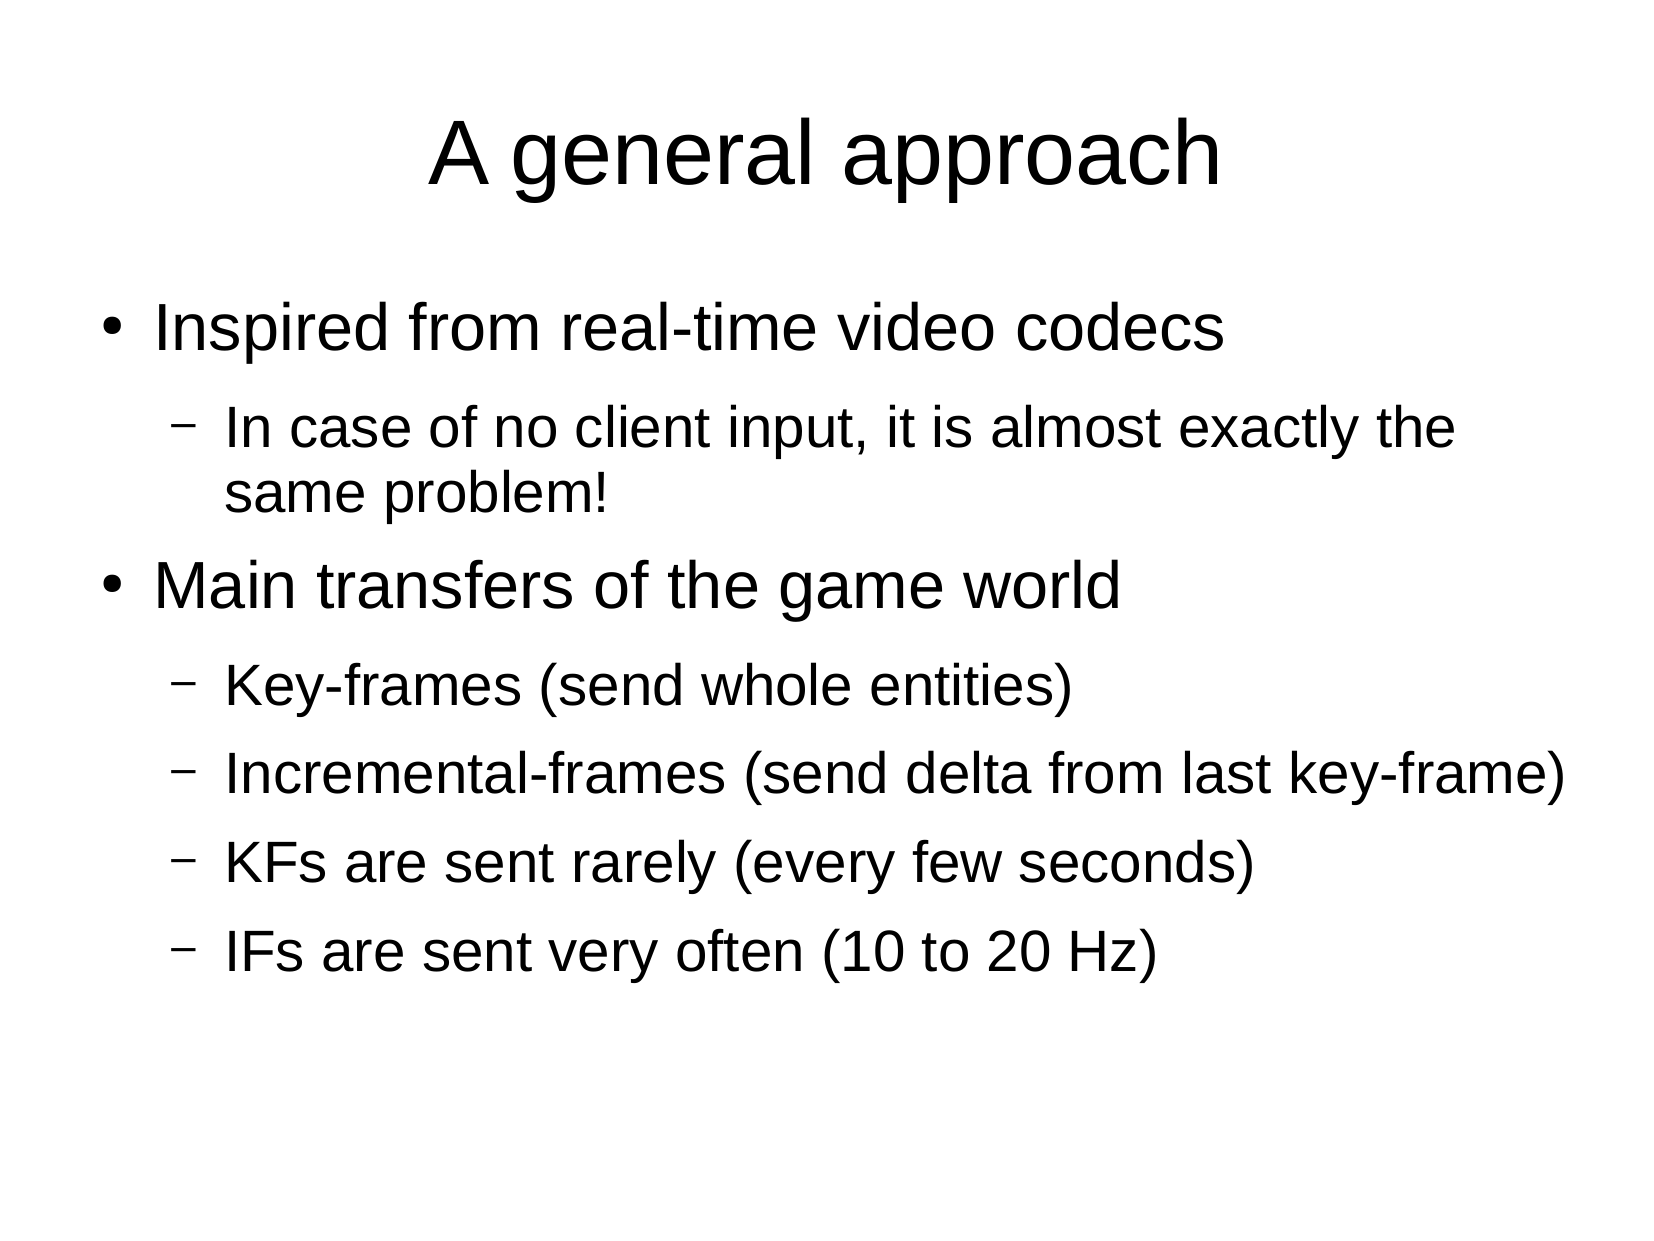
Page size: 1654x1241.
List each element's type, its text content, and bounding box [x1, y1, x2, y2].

title A general approach [82, 49, 1571, 257]
list Inspired from real-time video codecs In case of no client input, it is almost exactly the same problem! Main transfers of the game world Key-frames (send whole entities) Incremental-frames (send delta from last key-frame) KFs are sent rarely (every few seconds) IFs are sent very often (10 to 20 Hz) [82, 290, 1571, 1109]
